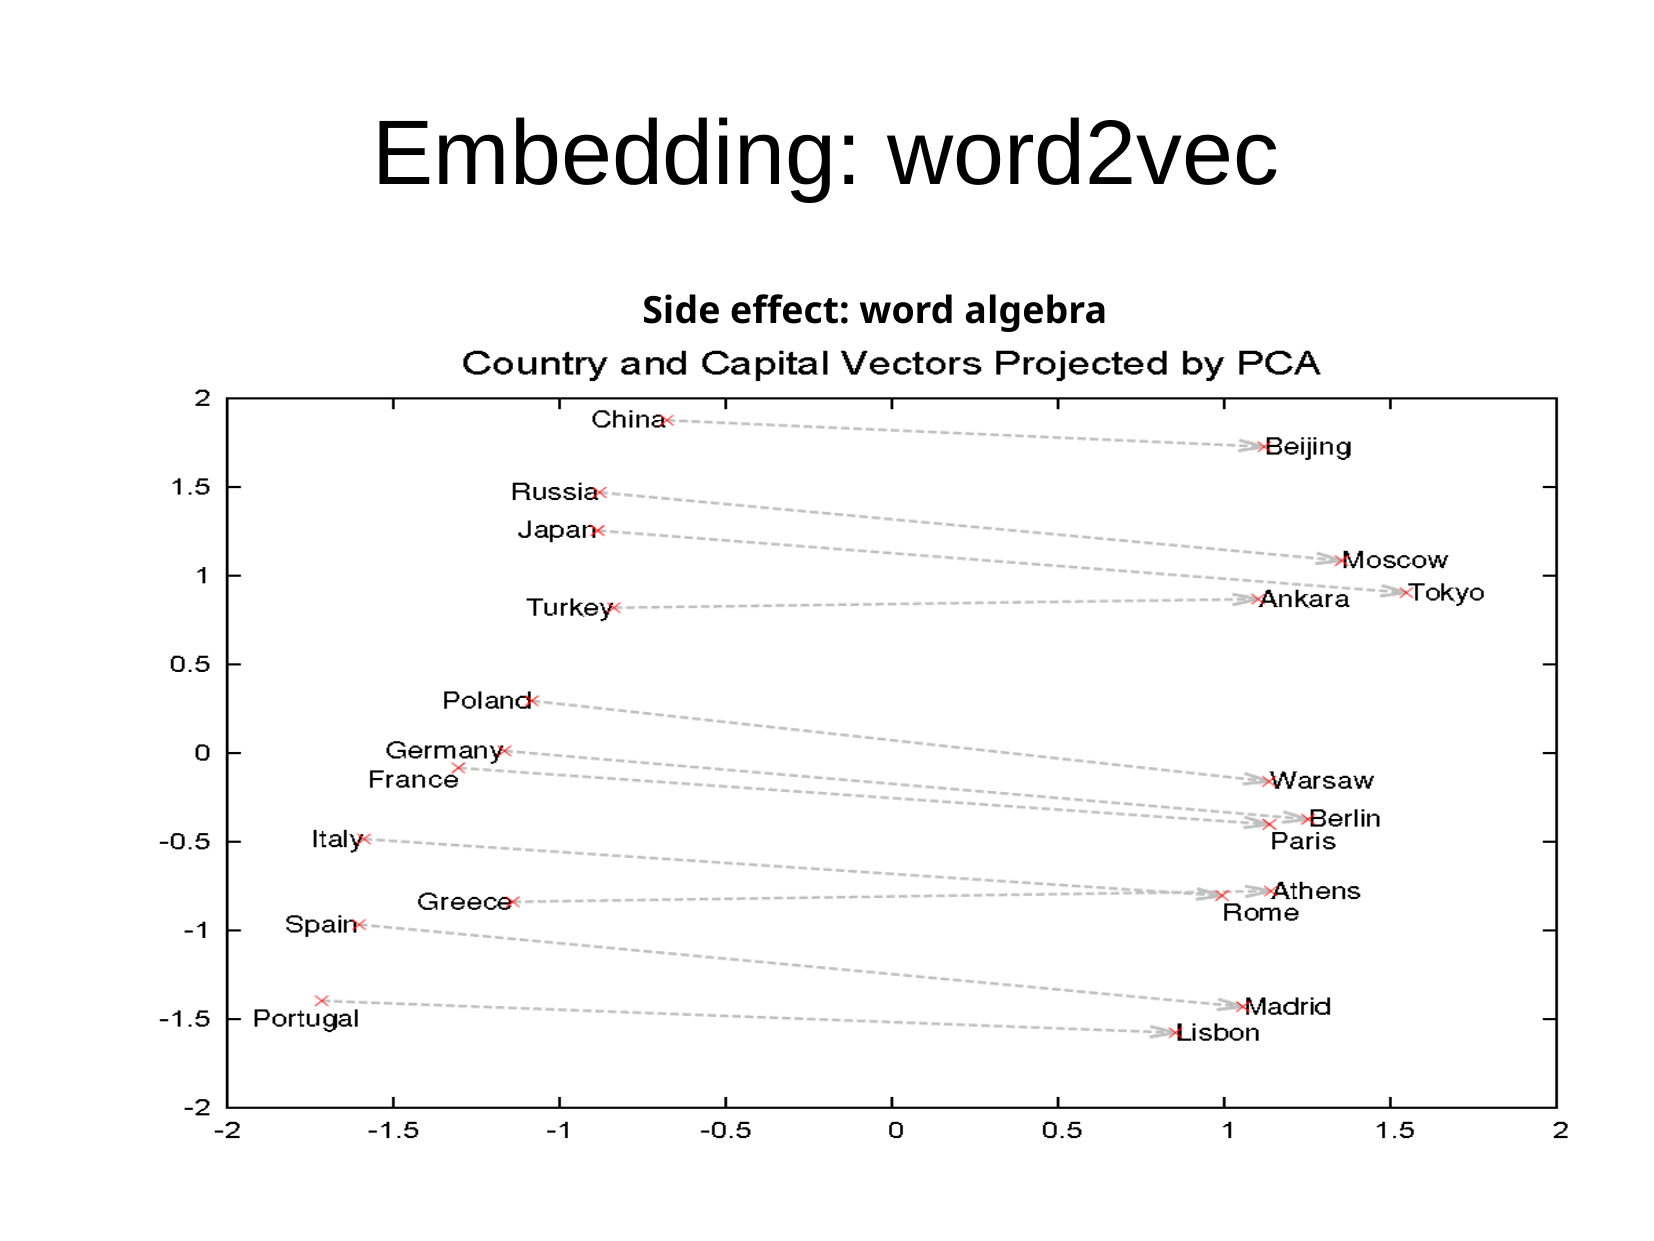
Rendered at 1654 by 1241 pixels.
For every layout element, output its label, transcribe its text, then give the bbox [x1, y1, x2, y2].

text_box Side effect: word algebra [176, 276, 1574, 336]
title Embedding: word2vec [82, 49, 1571, 257]
picture [145, 340, 1587, 1150]
